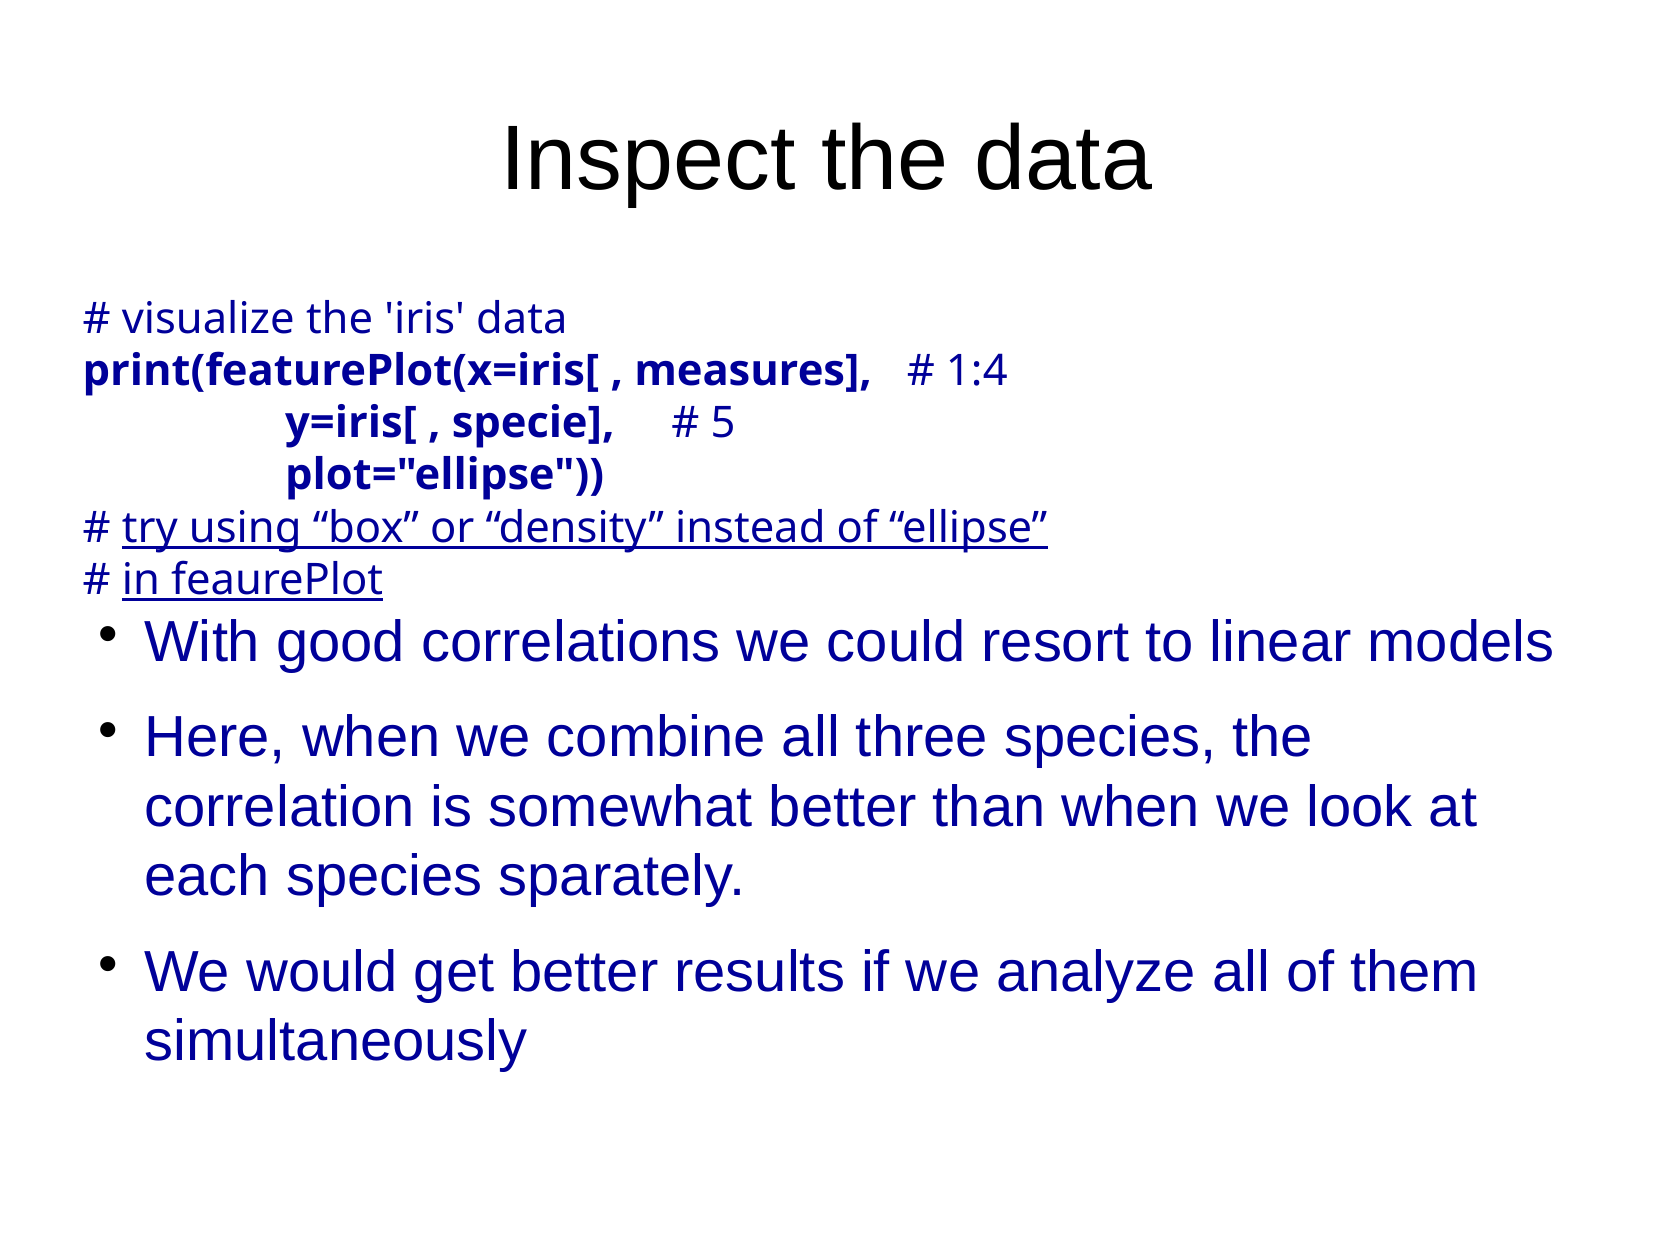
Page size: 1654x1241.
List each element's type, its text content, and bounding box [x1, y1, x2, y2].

text_box Inspect the data [82, 49, 1571, 257]
text_box # visualize the 'iris' data print(featurePlot(x=iris[ , measures], # 1:4 y=iris[ , specie], # 5 plot="ellipse")) # try using “box” or “density” instead of “ellipse” # in feaurePlot With good correlations we could resort to linear models Here, when we combine all three species, the correlation is somewhat better than when we look at each species sparately. We would get better results if we analyze all of them simultaneously [82, 290, 1571, 1087]
